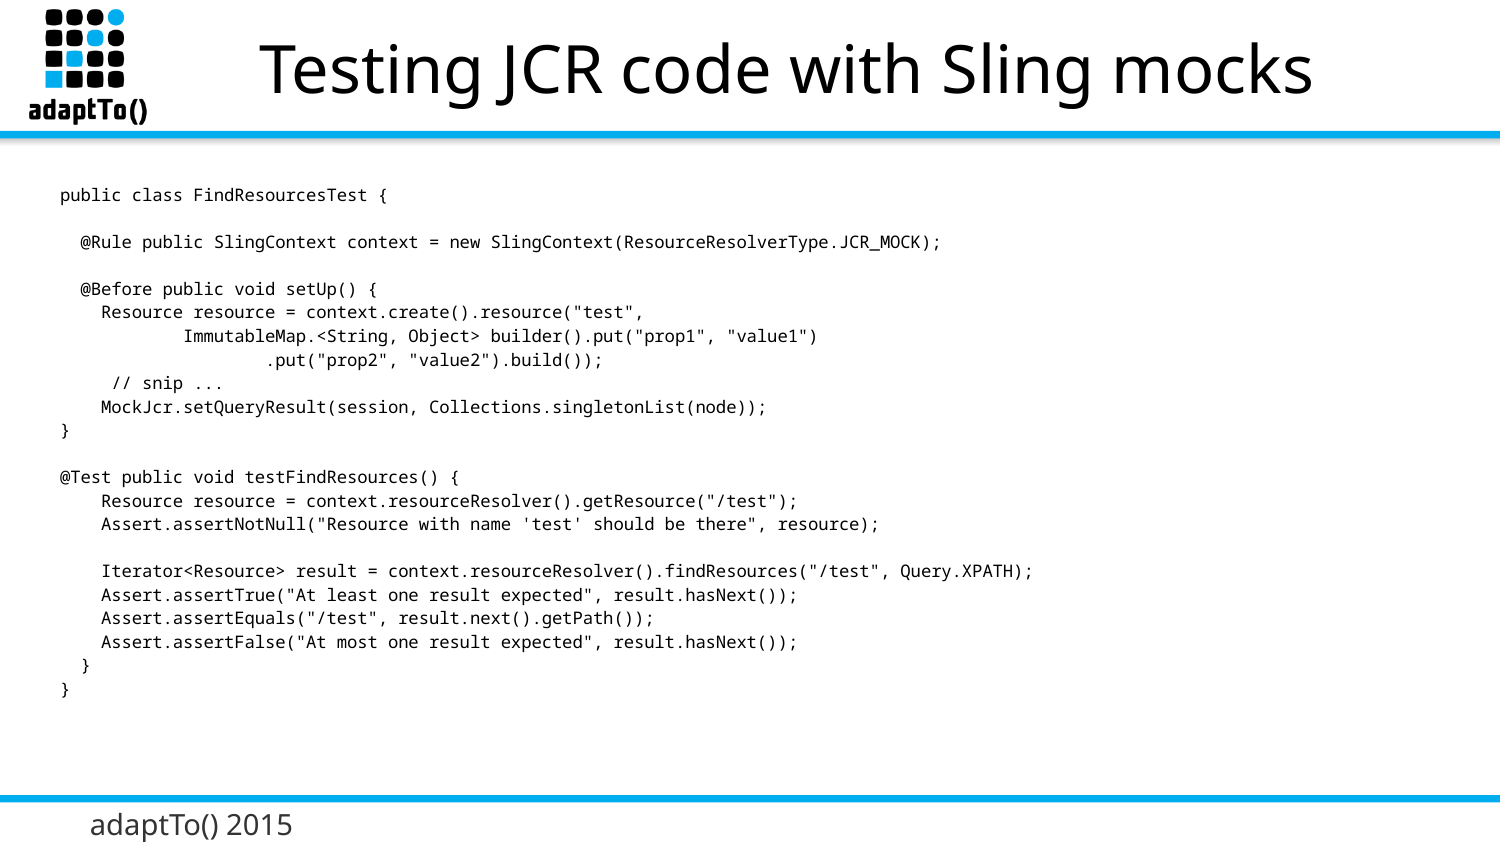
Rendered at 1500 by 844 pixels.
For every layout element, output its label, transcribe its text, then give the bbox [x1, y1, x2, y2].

title Testing JCR code with Sling mocks [150, 15, 1425, 121]
picture [27, 6, 148, 126]
list public class FindResourcesTest { @Rule public SlingContext context = new SlingContext(ResourceResolverType.JCR_MOCK); @Before public void setUp() { Resource resource = context.create().resource("test", ImmutableMap.<String, Object> builder().put("prop1", "value1") .put("prop2", "value2").build()); // snip ... MockJcr.setQueryResult(session, Collections.singletonList(node)); } @Test public void testFindResources() { Resource resource = context.resourceResolver().getResource("/test"); Assert.assertNotNull("Resource with name 'test' should be there", resource); Iterator<Resource> result = context.resourceResolver().findResources("/test", Query.XPATH); Assert.assertTrue("At least one result expected", result.hasNext()); Assert.assertEquals("/test", result.next().getPath()); Assert.assertFalse("At most one result expected", result.hasNext()); } } [52, 183, 1447, 760]
